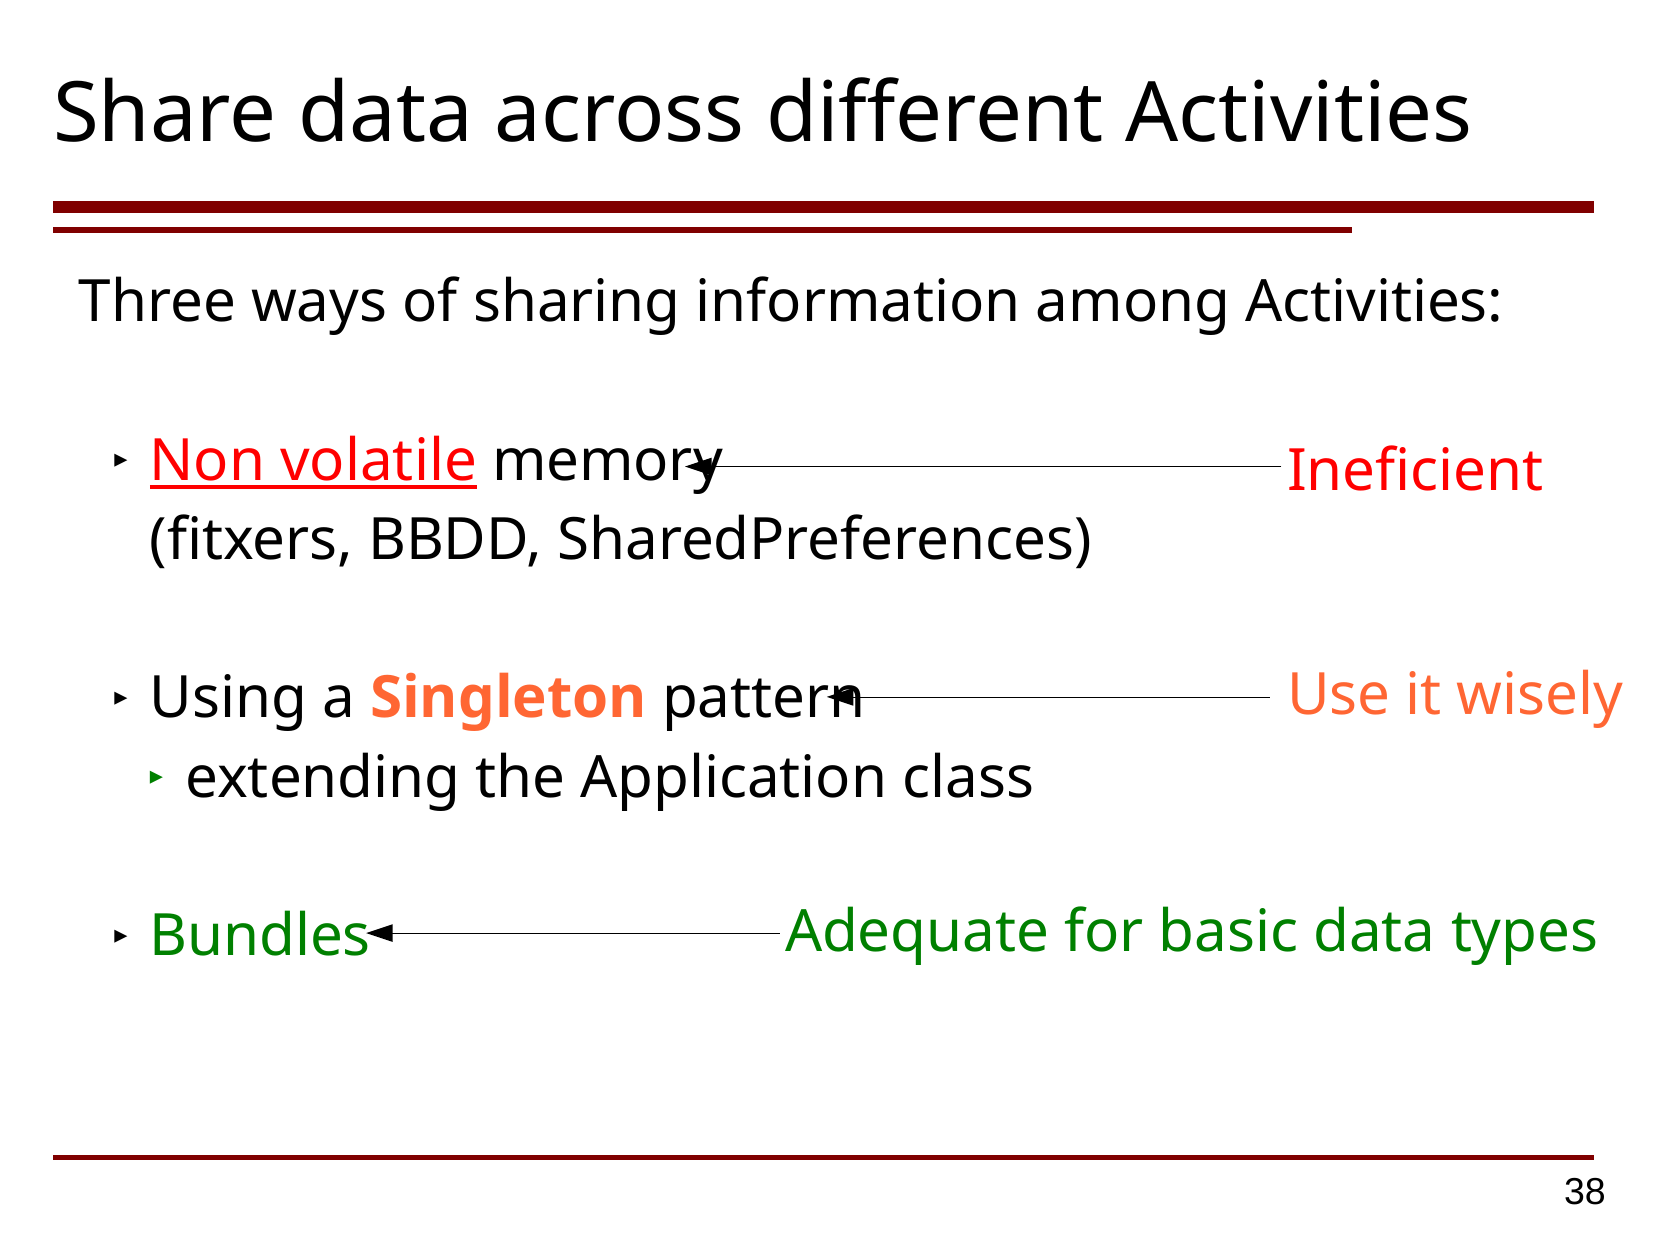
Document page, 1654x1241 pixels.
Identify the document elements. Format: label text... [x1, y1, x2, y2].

text_box Use it wisely [1272, 645, 1627, 739]
text_box Ineficient [1272, 420, 1536, 514]
text_box <número> [35, 1163, 1654, 1221]
text_box Adequate for basic data types [770, 881, 1572, 975]
subtitle Share data across different Activities [53, 48, 1542, 172]
text_box Three ways of sharing information among Activities: Non volatile memory (fitxers, BBDD, SharedPreferences) Using a Singleton pattern extending the Application class Bundles [64, 252, 1430, 1164]
